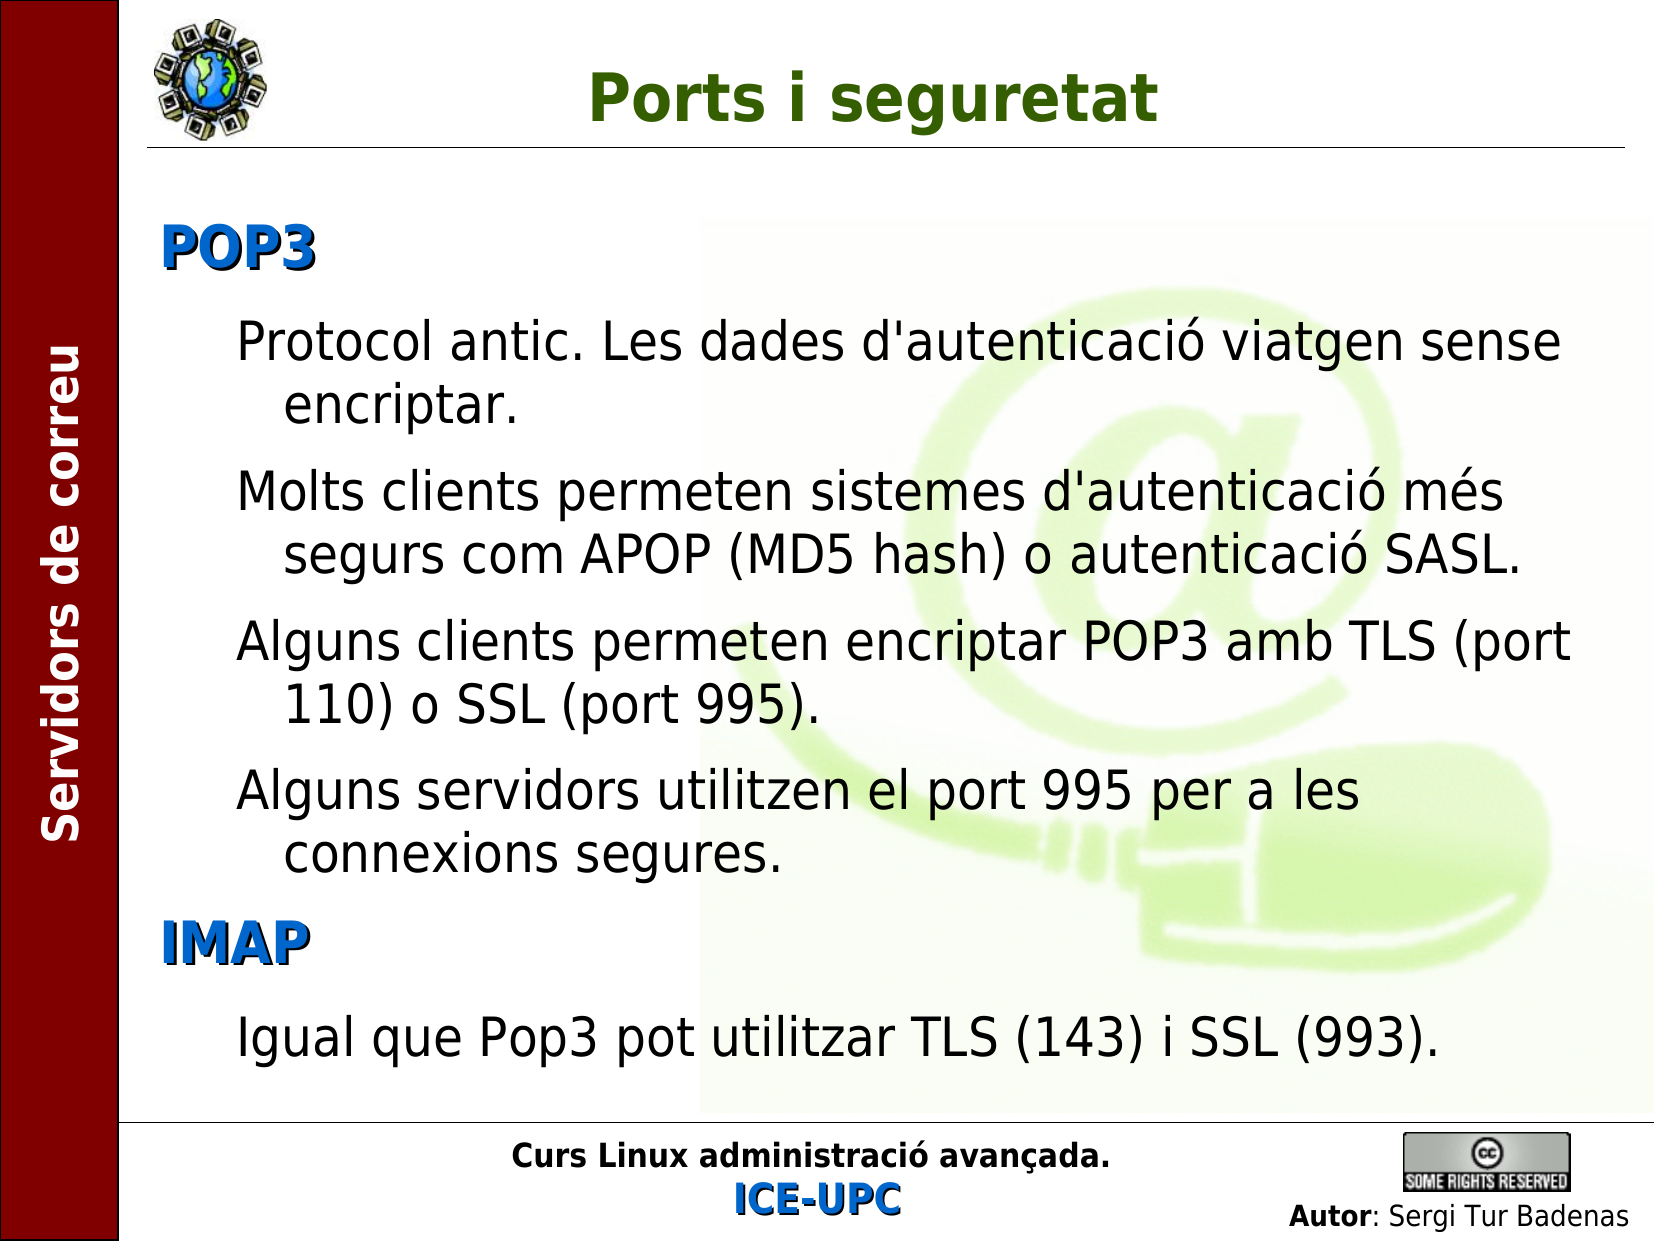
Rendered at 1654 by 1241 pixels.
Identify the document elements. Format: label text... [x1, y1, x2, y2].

picture [154, 19, 268, 56]
title Ports i seguretat [129, 56, 1619, 141]
picture [700, 217, 1654, 1113]
picture [1403, 1132, 1571, 1192]
list POP3 Protocol antic. Les dades d'autenticació viatgen sense encriptar. Molts clients permeten sistemes d'autenticació més segurs com APOP (MD5 hash) o autenticació SASL. Alguns clients permeten encriptar POP3 amb TLS (port 110) o SSL (port 995). Alguns servidors utilitzen el port 995 per a les connexions segures. IMAP Igual que Pop3 pot utilitzar TLS (143) i SSL (993). [141, 213, 1630, 1070]
